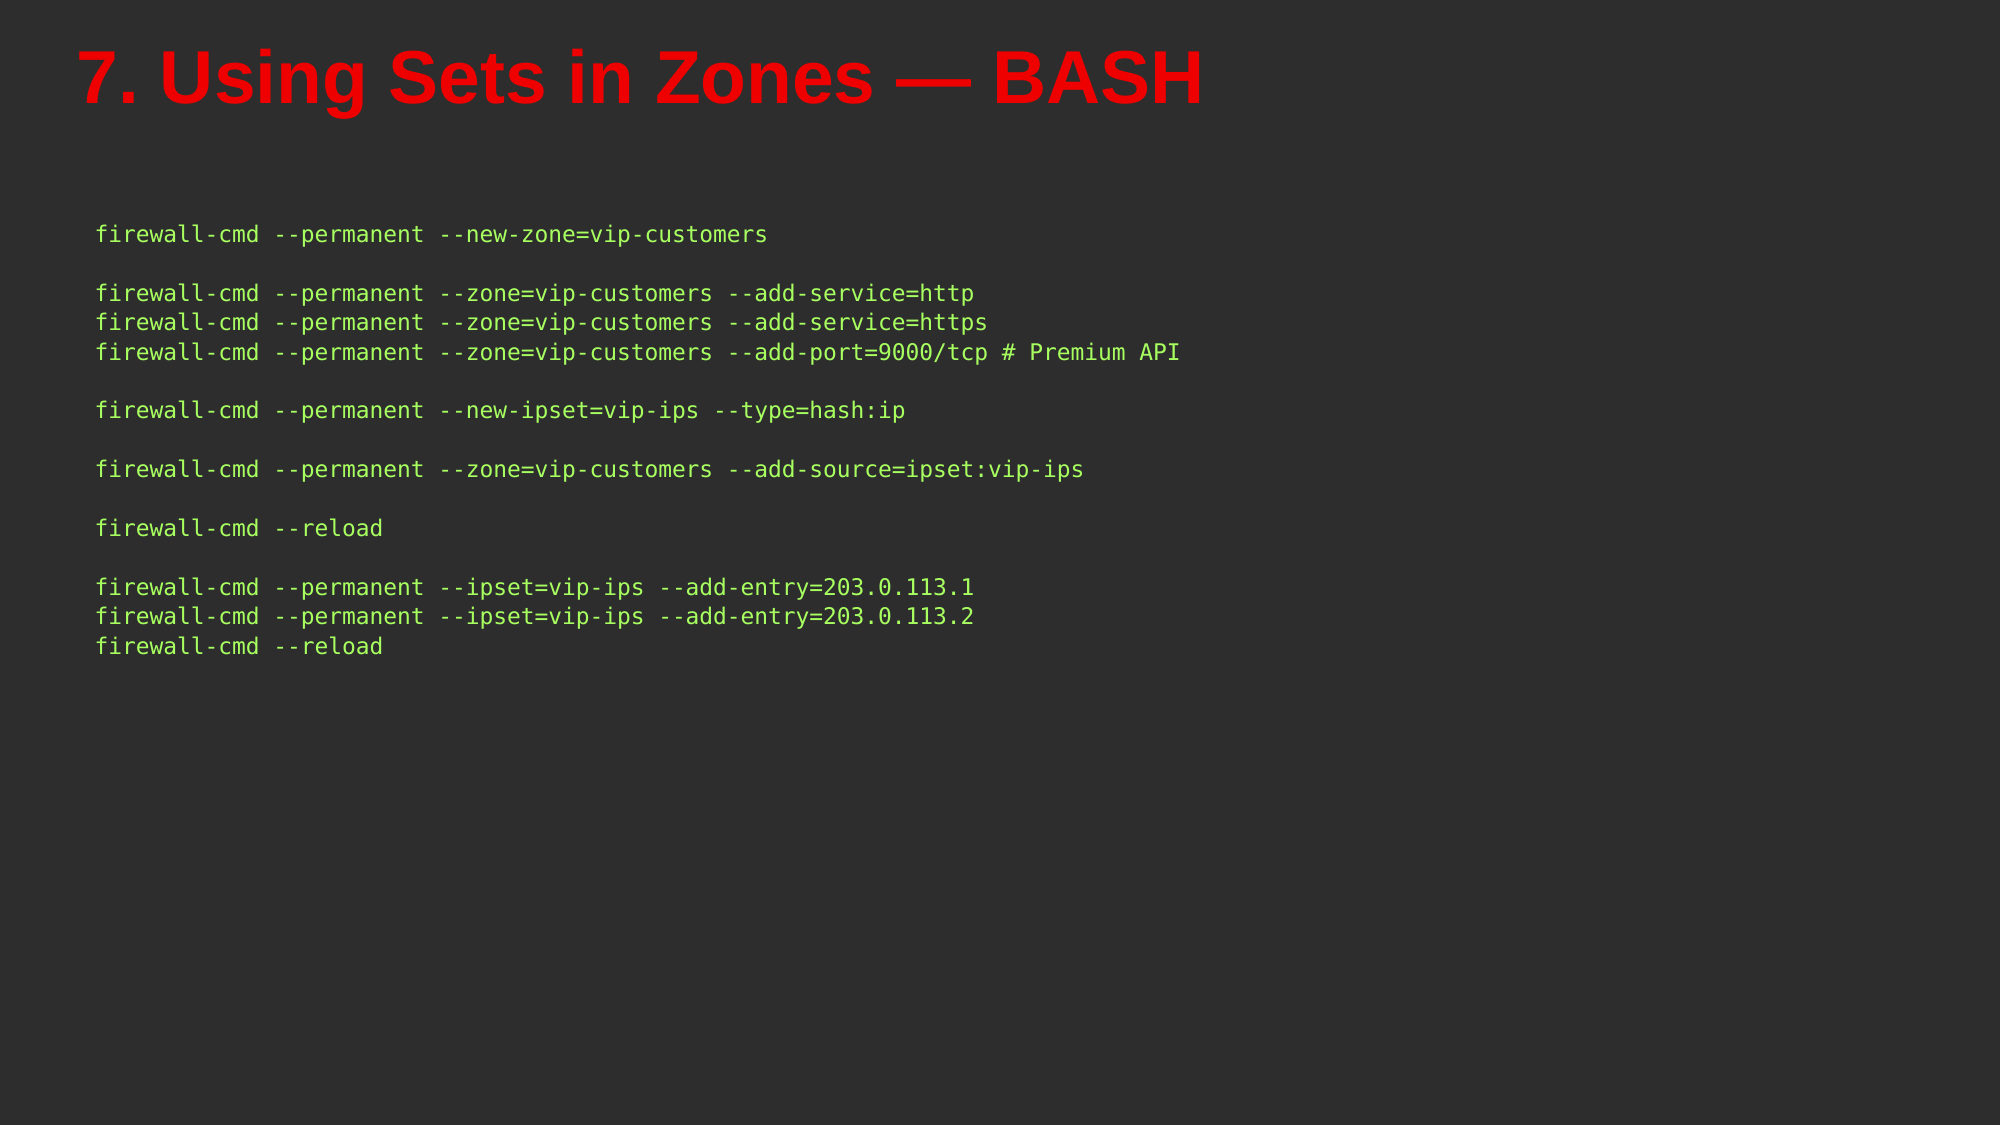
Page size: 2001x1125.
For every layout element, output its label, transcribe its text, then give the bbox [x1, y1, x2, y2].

text_box firewall-cmd --permanent --new-zone=vip-customers firewall-cmd --permanent --zone=vip-customers --add-service=http firewall-cmd --permanent --zone=vip-customers --add-service=https firewall-cmd --permanent --zone=vip-customers --add-port=9000/tcp # Premium API firewall-cmd --permanent --new-ipset=vip-ips --type=hash:ip firewall-cmd --permanent --zone=vip-customers --add-source=ipset:vip-ips firewall-cmd --reload firewall-cmd --permanent --ipset=vip-ips --add-entry=203.0.113.1 firewall-cmd --permanent --ipset=vip-ips --add-entry=203.0.113.2 firewall-cmd --reload [59, 194, 1942, 1093]
text_box 7. Using Sets in Zones — BASH [59, 23, 1942, 178]
